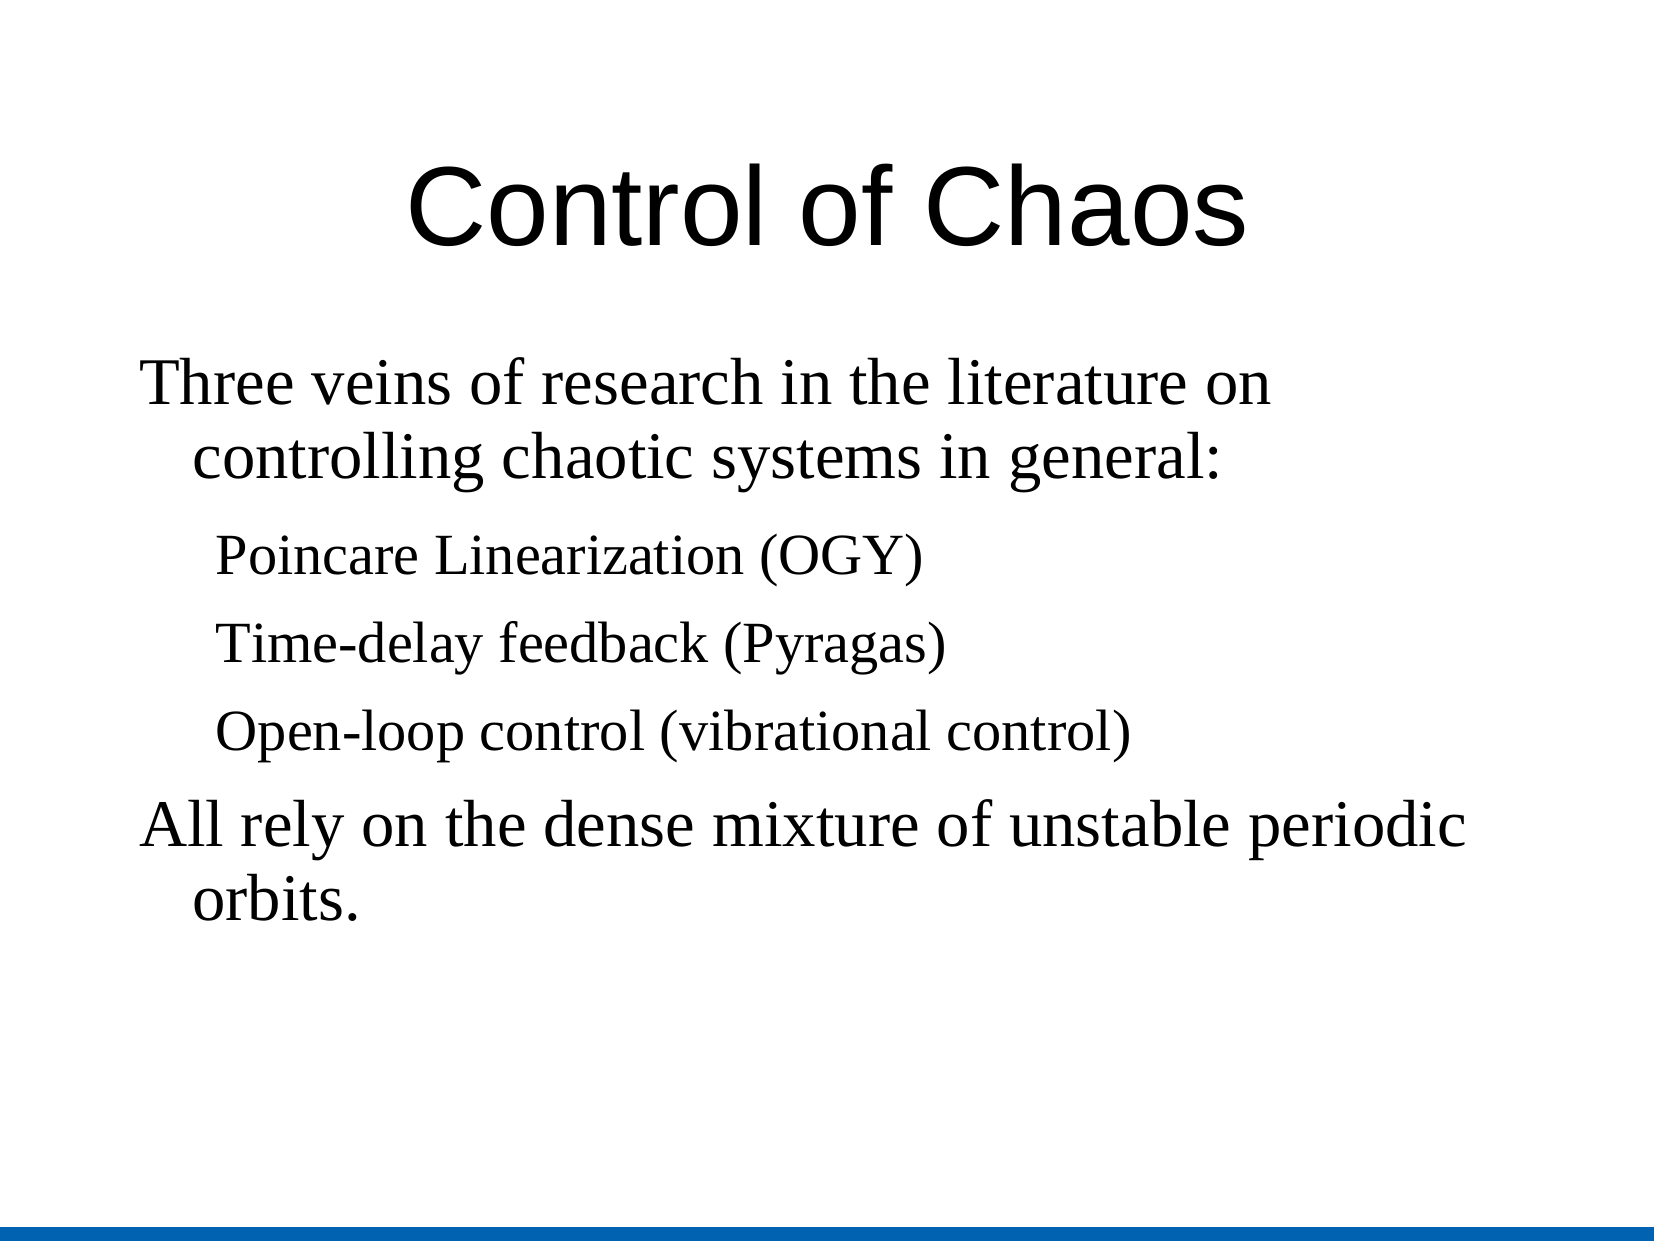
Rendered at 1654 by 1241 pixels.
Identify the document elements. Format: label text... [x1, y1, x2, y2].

list Three veins of research in the literature on controlling chaotic systems in general: Poincare Linearization (OGY) Time-delay feedback (Pyragas) Open-loop control (vibrational control) All rely on the dense mixture of unstable periodic orbits. [121, 344, 1533, 1127]
title Control of Chaos [121, 102, 1533, 311]
